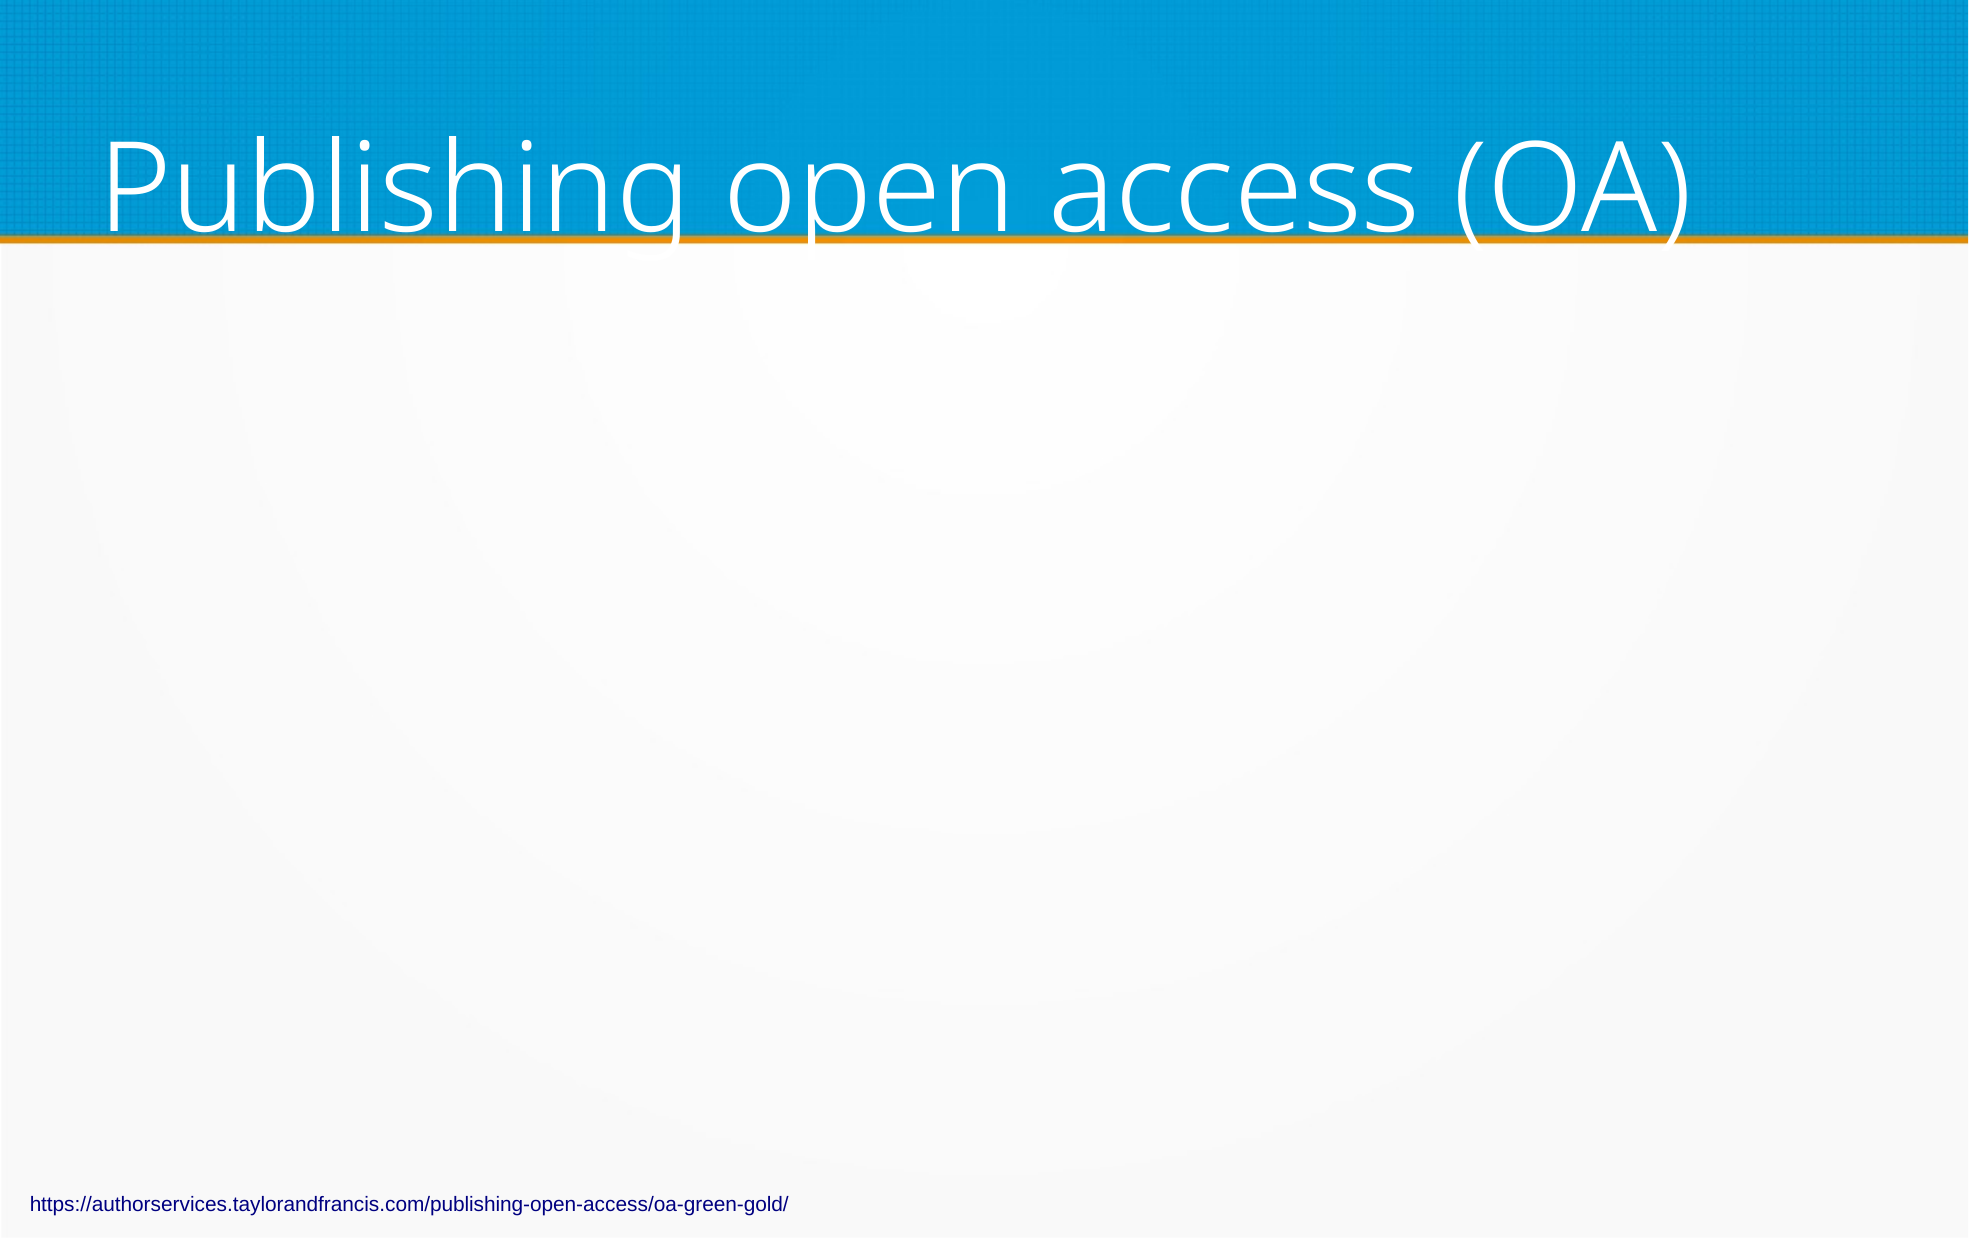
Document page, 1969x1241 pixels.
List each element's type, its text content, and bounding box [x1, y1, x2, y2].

picture [0, 233, 1969, 1241]
text_box https://authorservices.taylorandfrancis.com/publishing-open-access/oa-green-gold/ [15, 1185, 804, 1224]
title Publishing open access (OA) [98, 49, 1870, 257]
